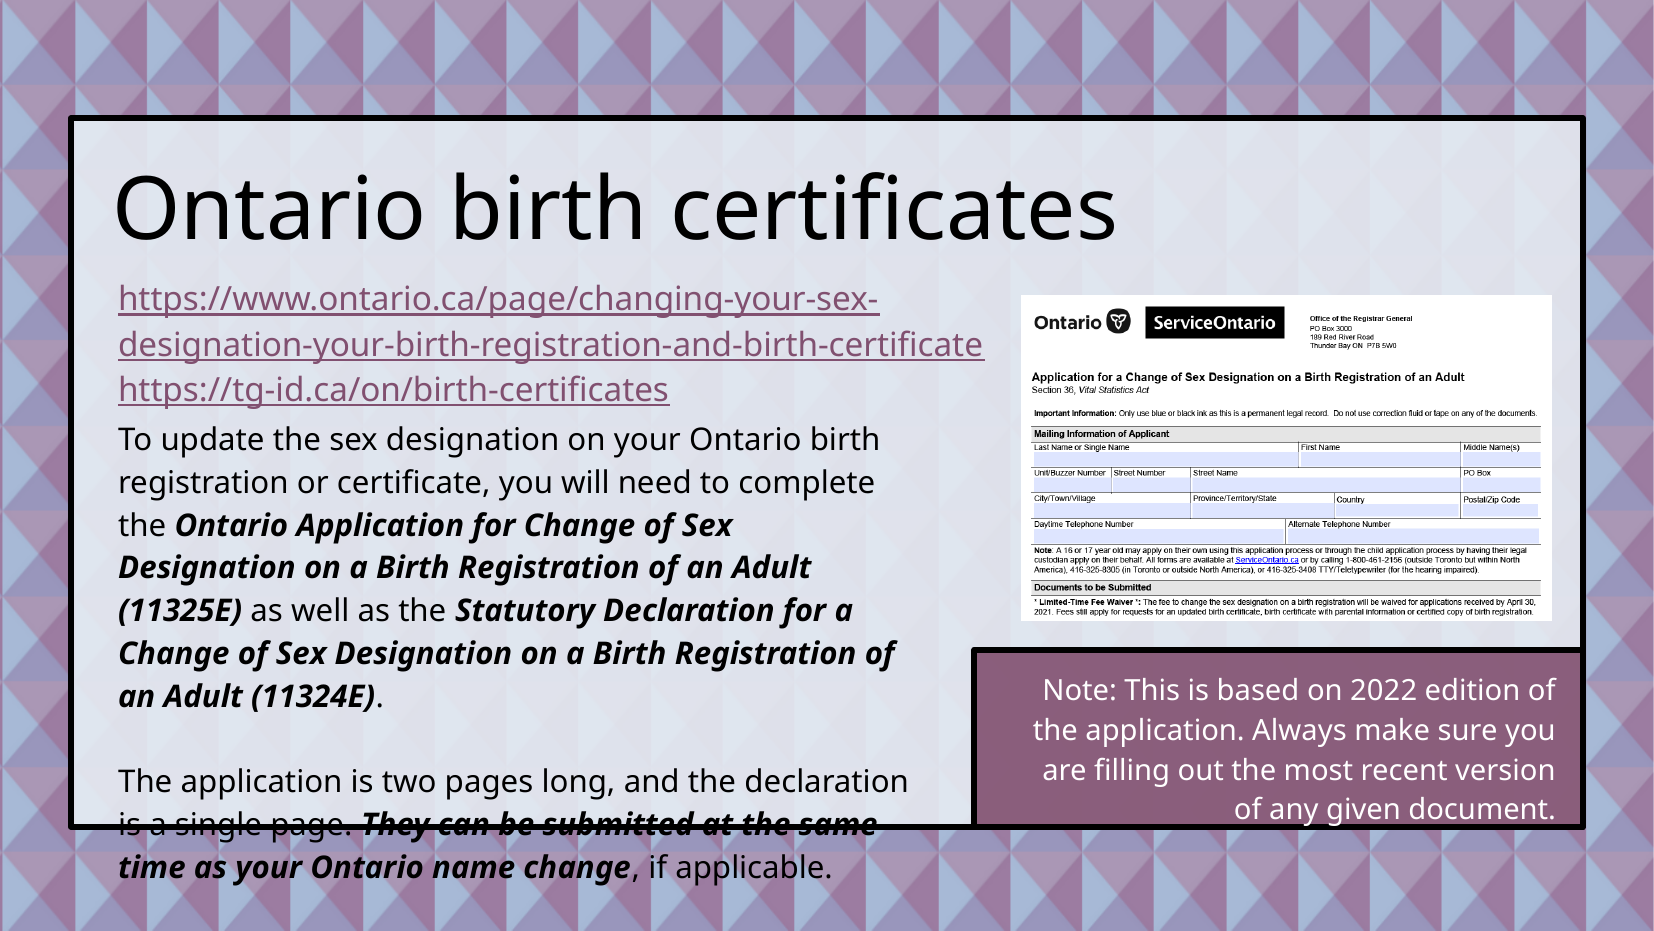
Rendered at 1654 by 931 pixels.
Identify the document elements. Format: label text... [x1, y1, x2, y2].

text_box [311, 820, 320, 827]
text_box [249, 820, 257, 825]
title Ontario birth certificates [112, 153, 1223, 259]
picture [0, 0, 1654, 931]
text_box [331, 820, 339, 825]
text_box [70, 118, 1583, 827]
text_box [202, 820, 211, 827]
text_box [222, 820, 231, 827]
text_box To update the sex designation on your Ontario birth registration or certificate, you will need to complete the Ontario Application for Change of Sex Designation on a Birth Registration of an Adult (11325E) as well as the Statutory Declaration for a Change of Sex Designation on a Birth Registration of an Adult (11324E). The application is two pages long, and the declaration is a single page. They can be submitted at the same time as your Ontario name change, if applicable. [118, 416, 916, 792]
subtitle https://www.ontario.ca/page/changing-your-sex-designation-your-birth-registration-and-birth-certificate https://tg-id.ca/on/birth-certificates [118, 275, 1034, 427]
text_box [275, 820, 285, 827]
text_box Note: This is based on 2022 edition of the application. Always make sure you are filling out the most recent version of any given document. [1009, 662, 1571, 810]
